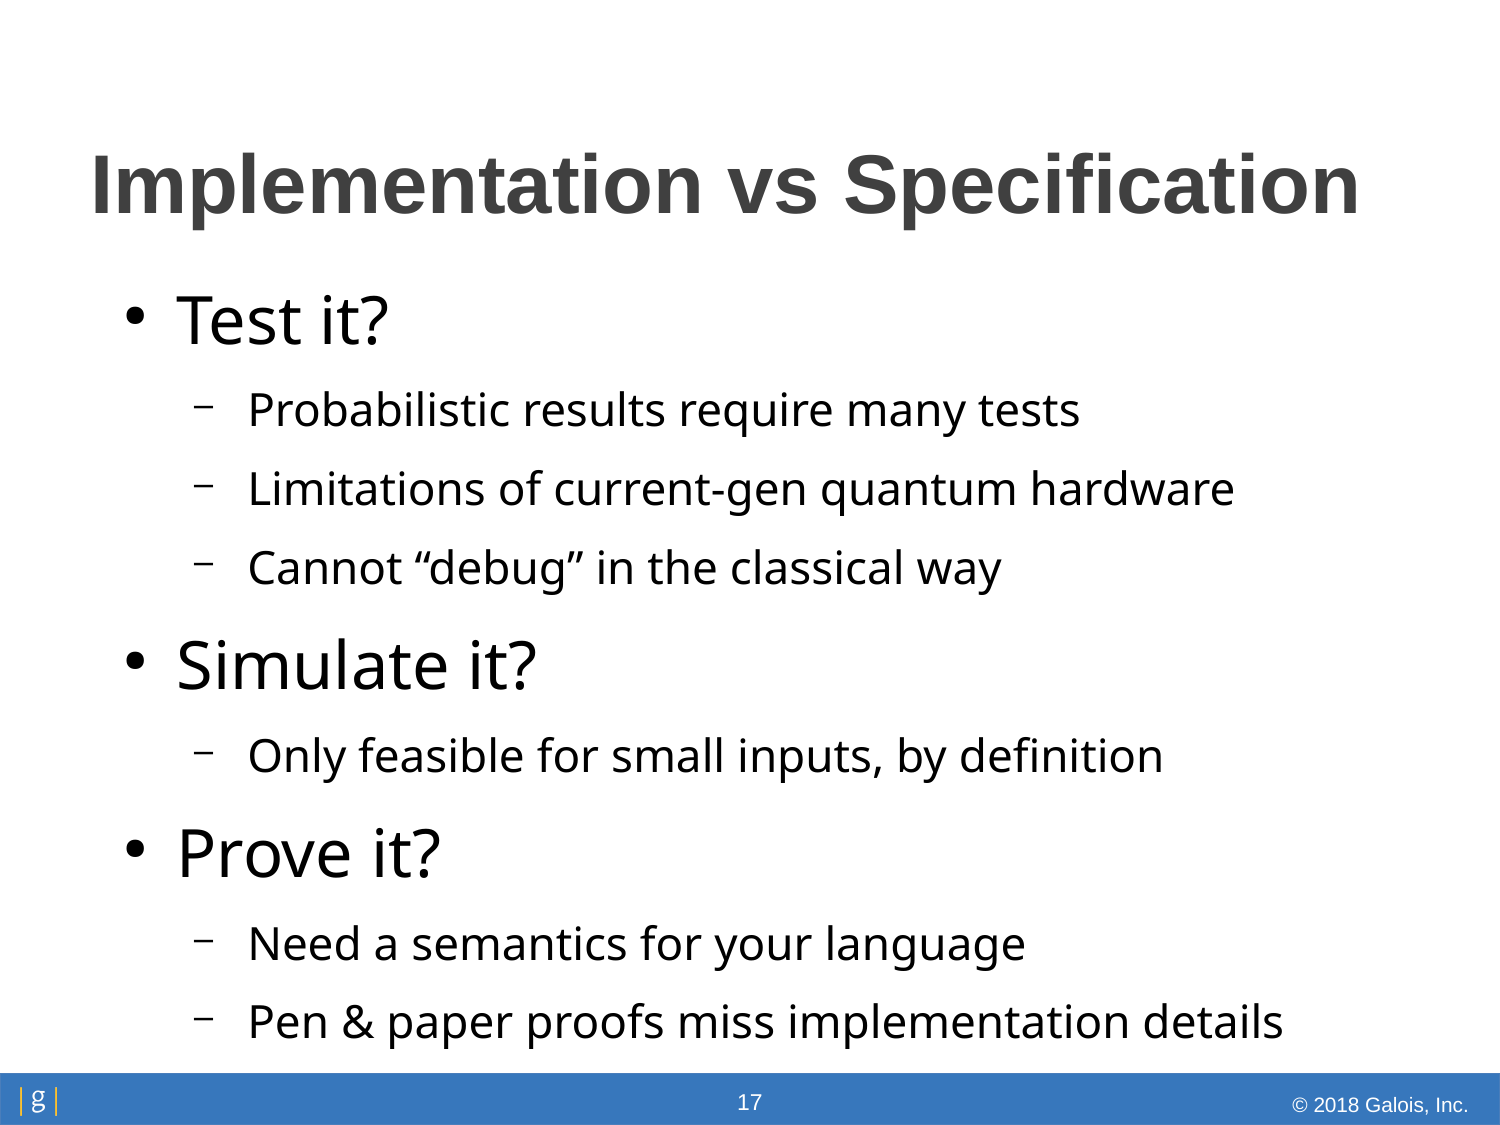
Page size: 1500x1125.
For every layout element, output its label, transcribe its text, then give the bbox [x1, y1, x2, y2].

picture [20, 1087, 57, 1116]
list Test it? Probabilistic results require many tests Limitations of current-gen quantum hardware Cannot “debug” in the classical way Simulate it? Only feasible for small inputs, by definition Prove it? Need a semantics for your language Pen & paper proofs miss implementation details [90, 270, 1486, 945]
title Implementation vs Specification [75, 120, 1425, 240]
